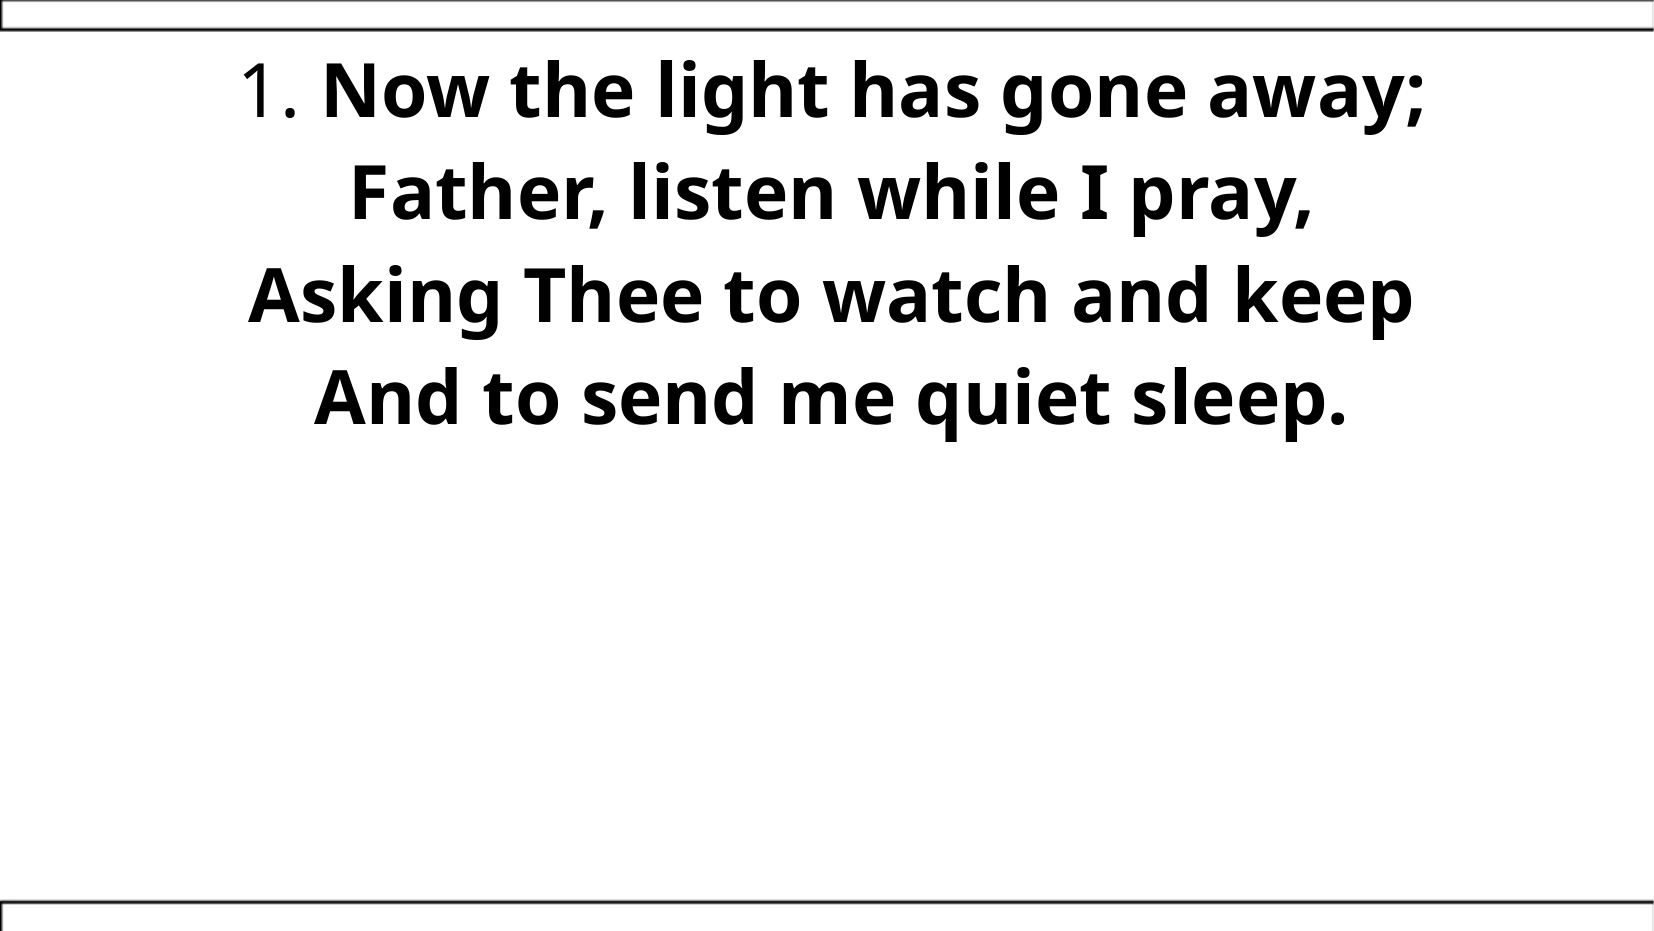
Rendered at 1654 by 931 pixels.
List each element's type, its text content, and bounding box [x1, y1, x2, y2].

picture [0, 0, 1654, 931]
text_box 1. Now the light has gone away; Father, listen while I pray, Asking Thee to watch and keep And to send me quiet sleep. [150, 30, 1516, 445]
